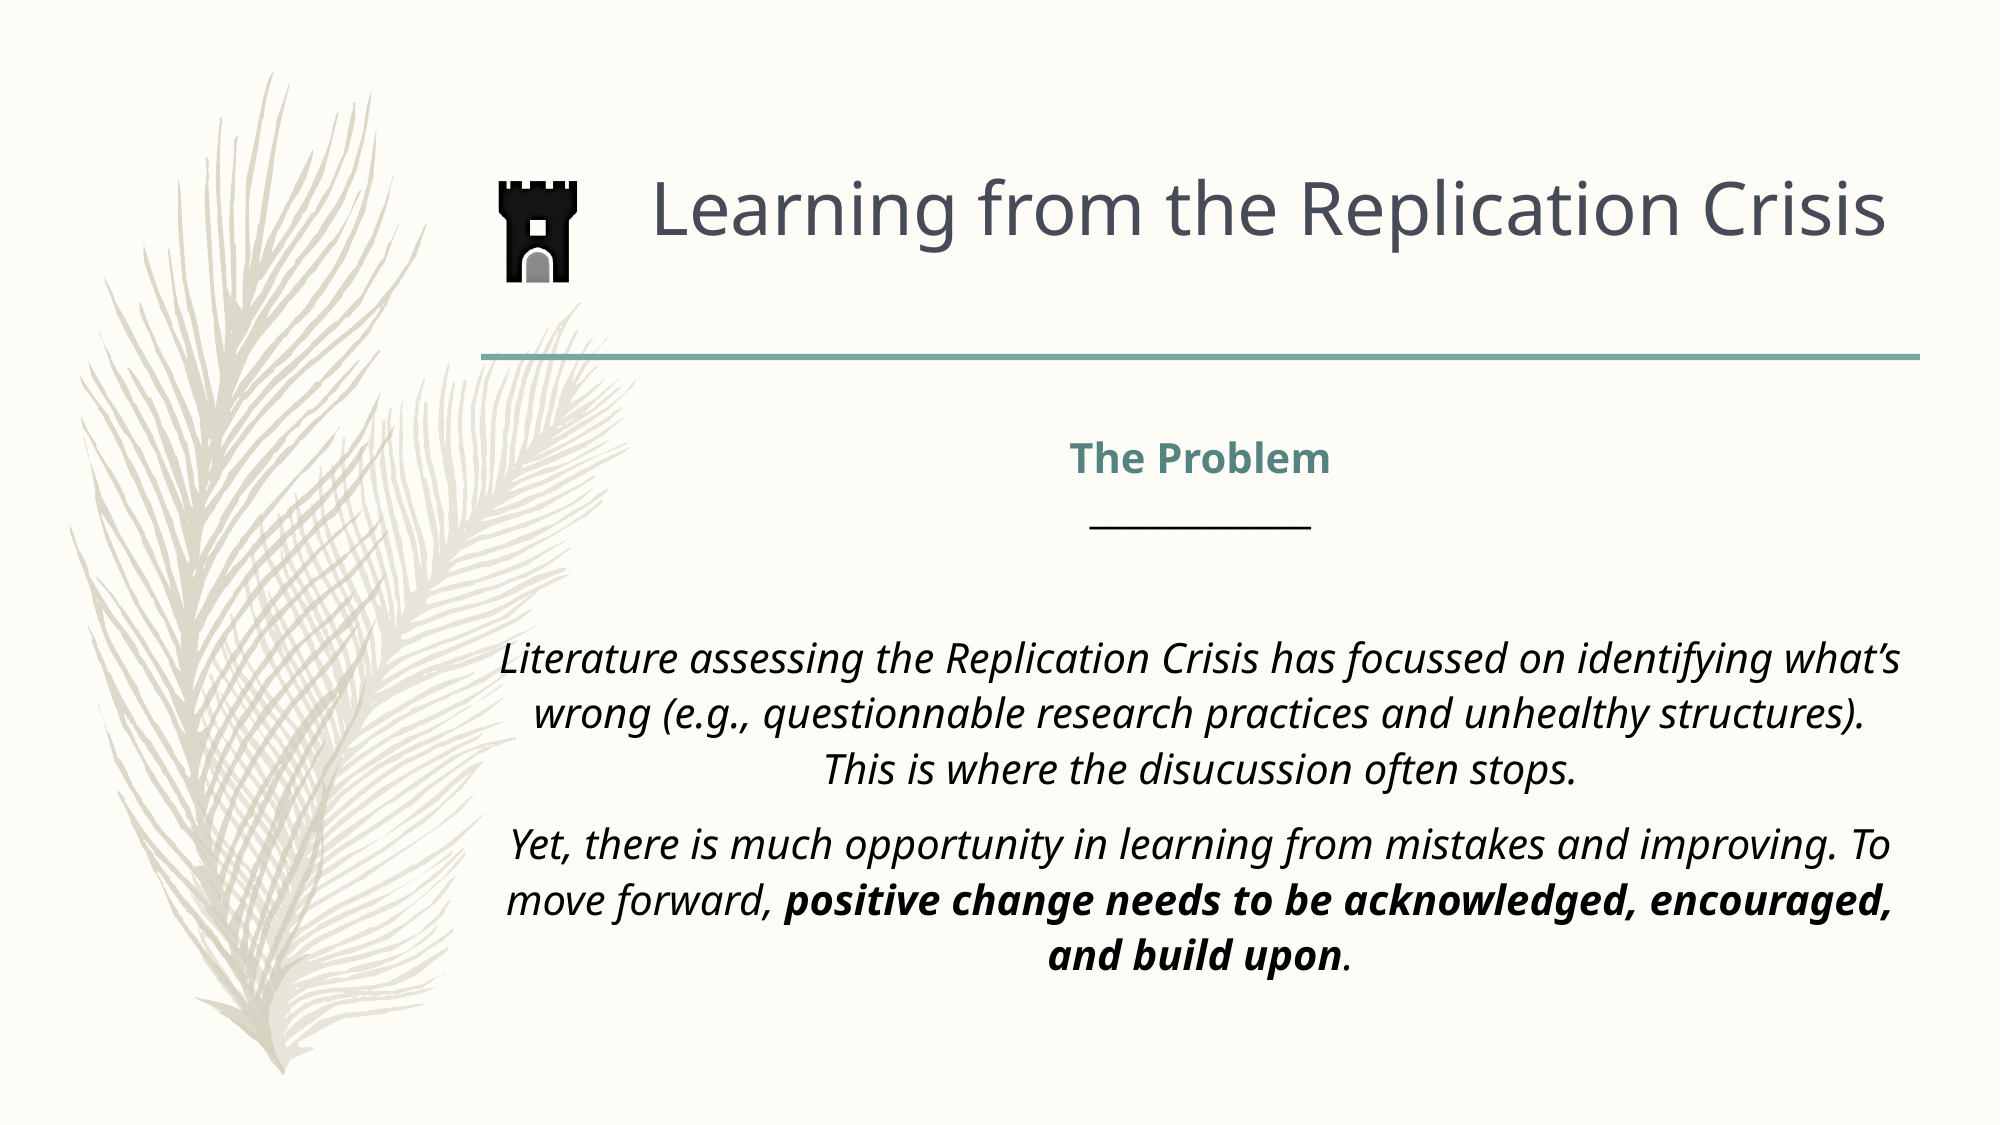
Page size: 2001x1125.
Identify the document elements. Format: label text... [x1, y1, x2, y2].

picture [482, 171, 595, 285]
list The Problem ____________ Literature assessing the Replication Crisis has focussed on identifying what’s wrong (e.g., questionnable research practices and unhealthy structures). This is where the disucussion often stops. Yet, there is much opportunity in learning from mistakes and improving. To move forward, positive change needs to be acknowledged, encouraged, and build upon. [481, 349, 1920, 1065]
title Learning from the Replication Crisis [635, 157, 1920, 349]
